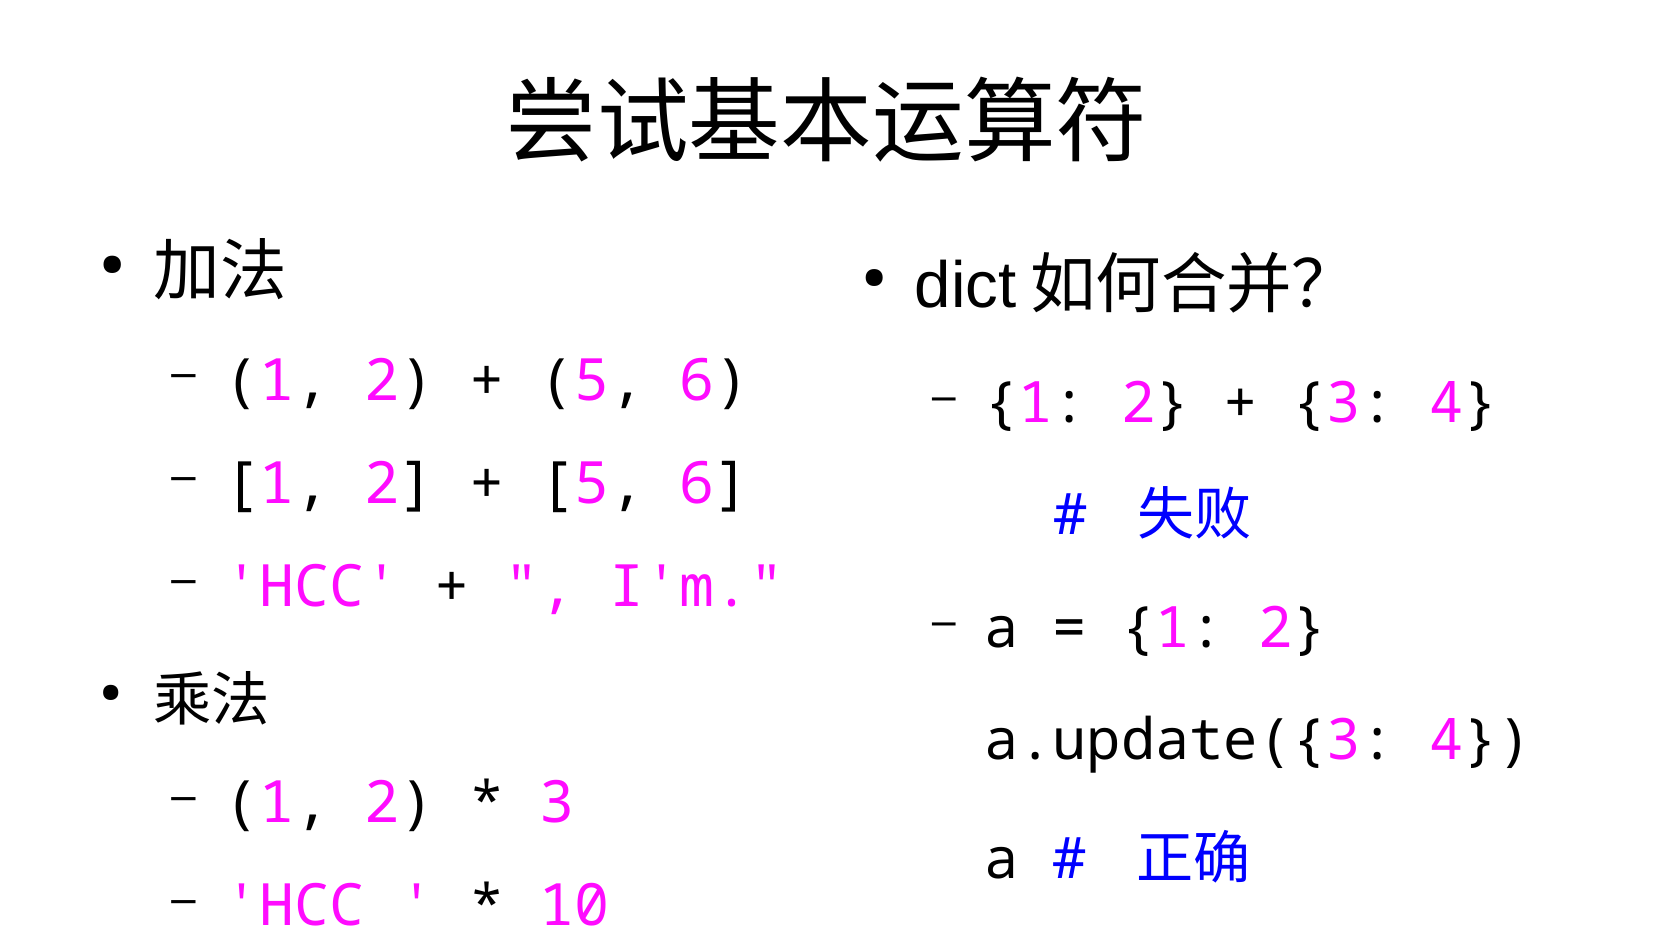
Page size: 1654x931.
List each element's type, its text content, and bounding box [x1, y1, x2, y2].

list dict如何合并？ {1: 2} + {3: 4} # 失败 a = {1: 2} a.update({3: 4}) a # 正确 [845, 217, 1572, 898]
title 尝试基本运算符 [82, 37, 1571, 193]
list 加法 (1, 2) + (5, 6) [1, 2] + [5, 6] 'HCC' + ", I'm." 乘法 (1, 2) * 3 'HCC ' * 10 [82, 217, 809, 931]
